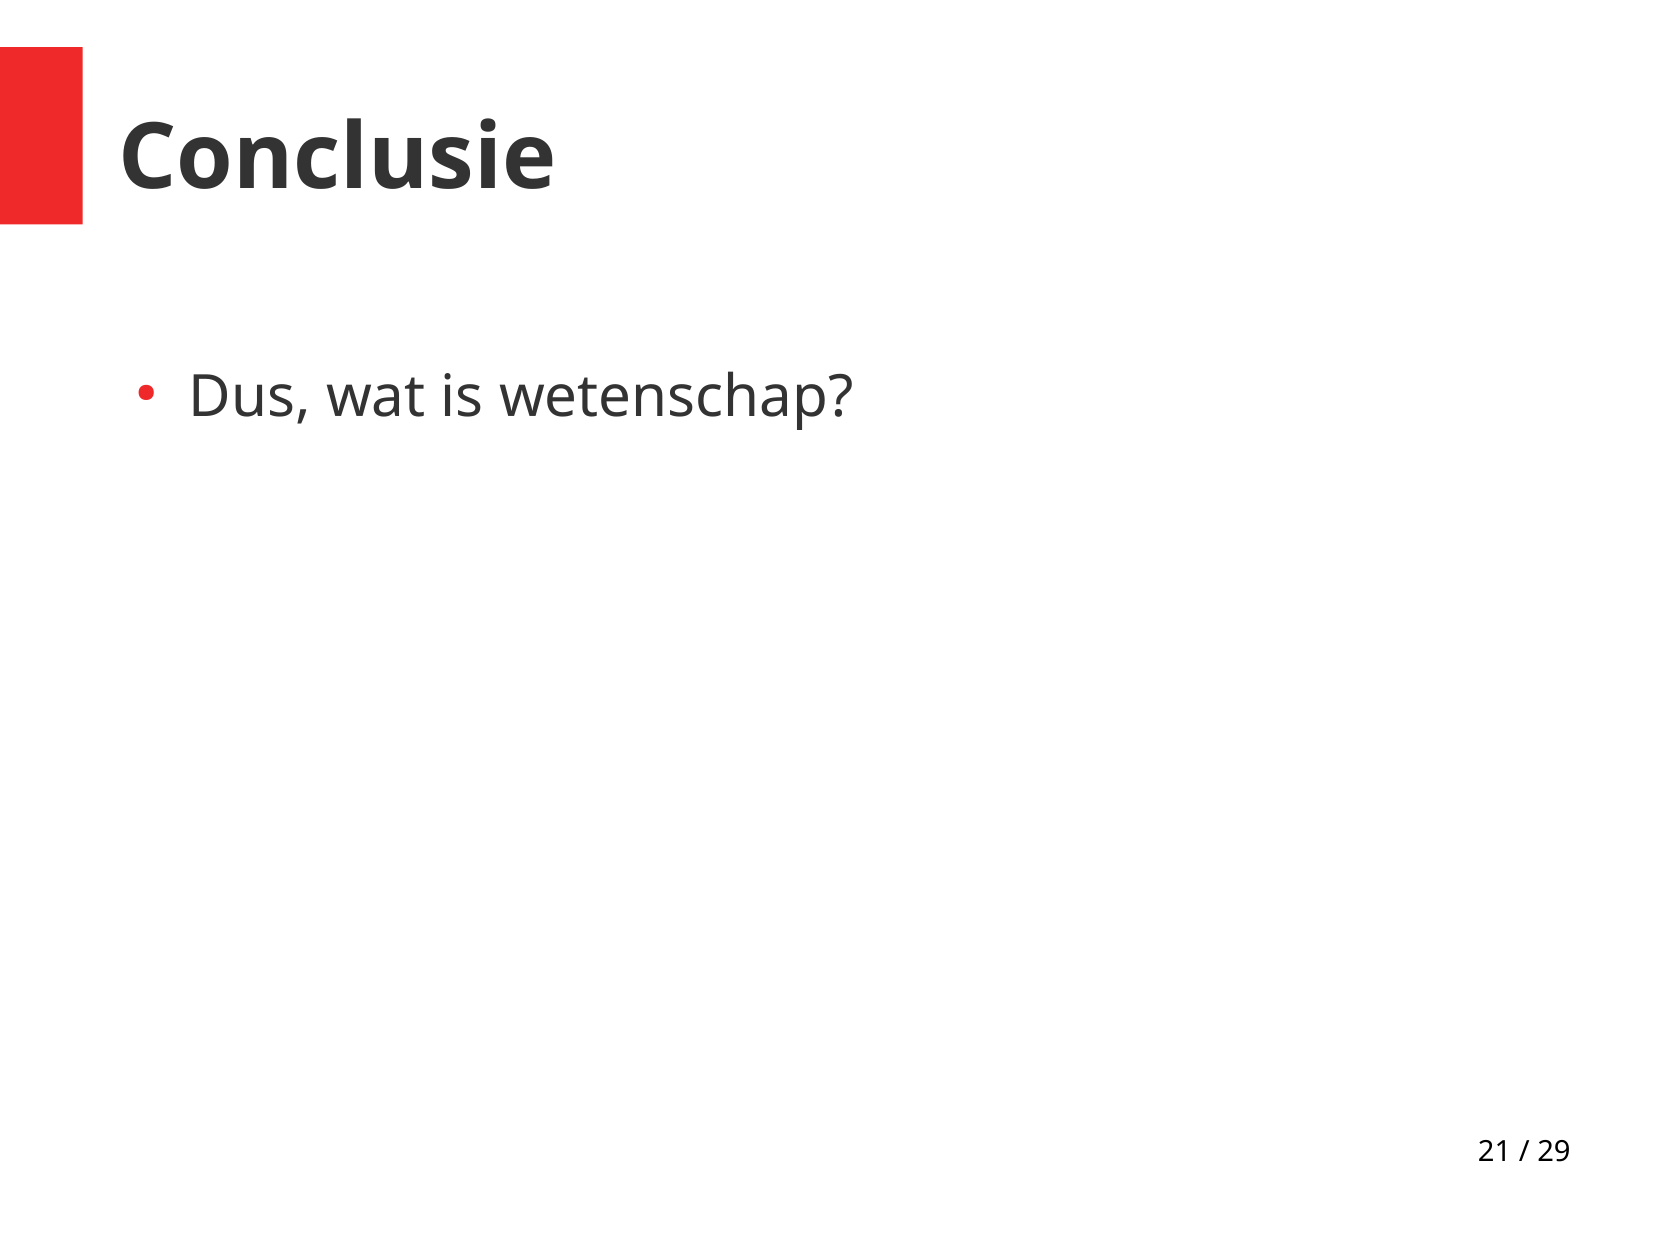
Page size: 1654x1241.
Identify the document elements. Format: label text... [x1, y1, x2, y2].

title Conclusie [118, 49, 1571, 257]
list Dus, wat is wetenschap? [118, 354, 1536, 1074]
